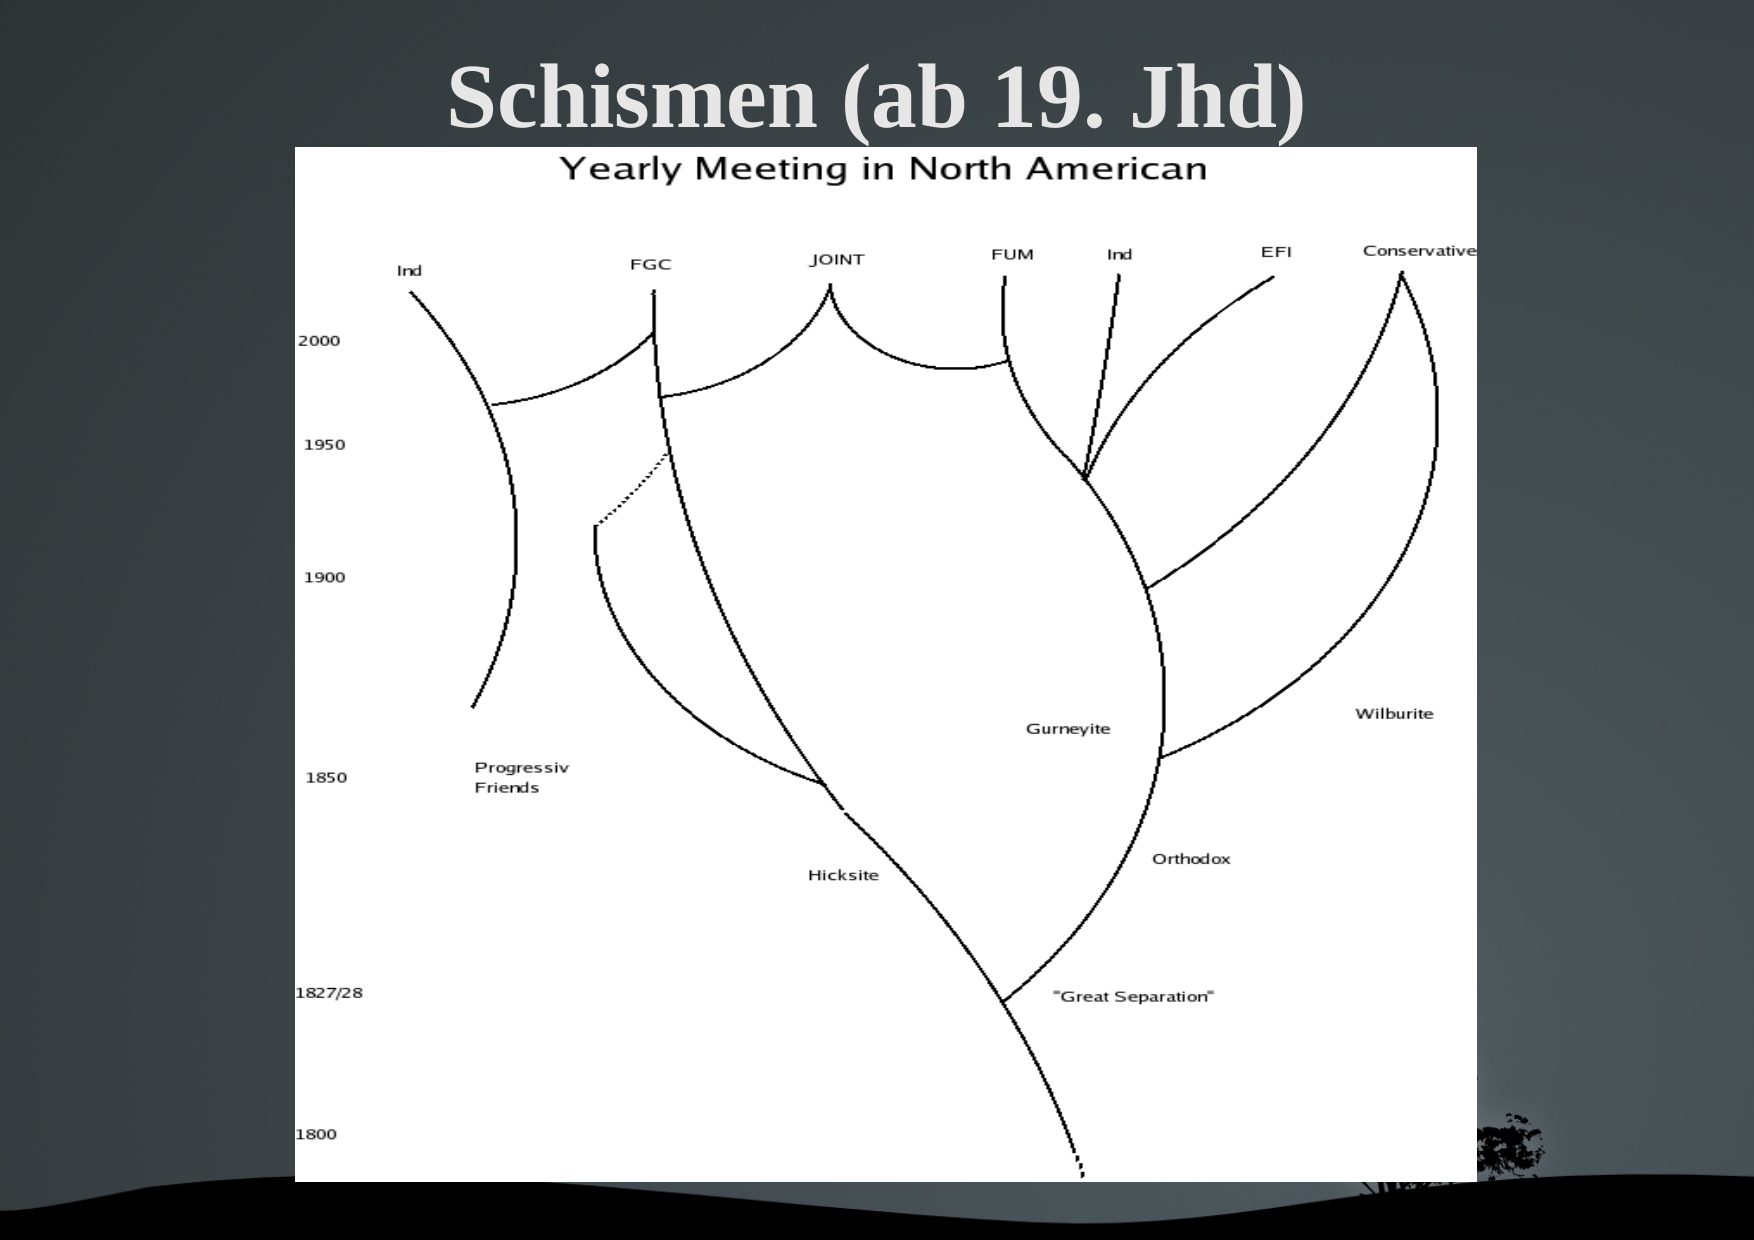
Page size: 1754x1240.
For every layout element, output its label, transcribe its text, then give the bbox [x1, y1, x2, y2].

title Schismen (ab 19. Jhd) [88, 0, 1668, 193]
picture [0, 0, 1754, 1240]
